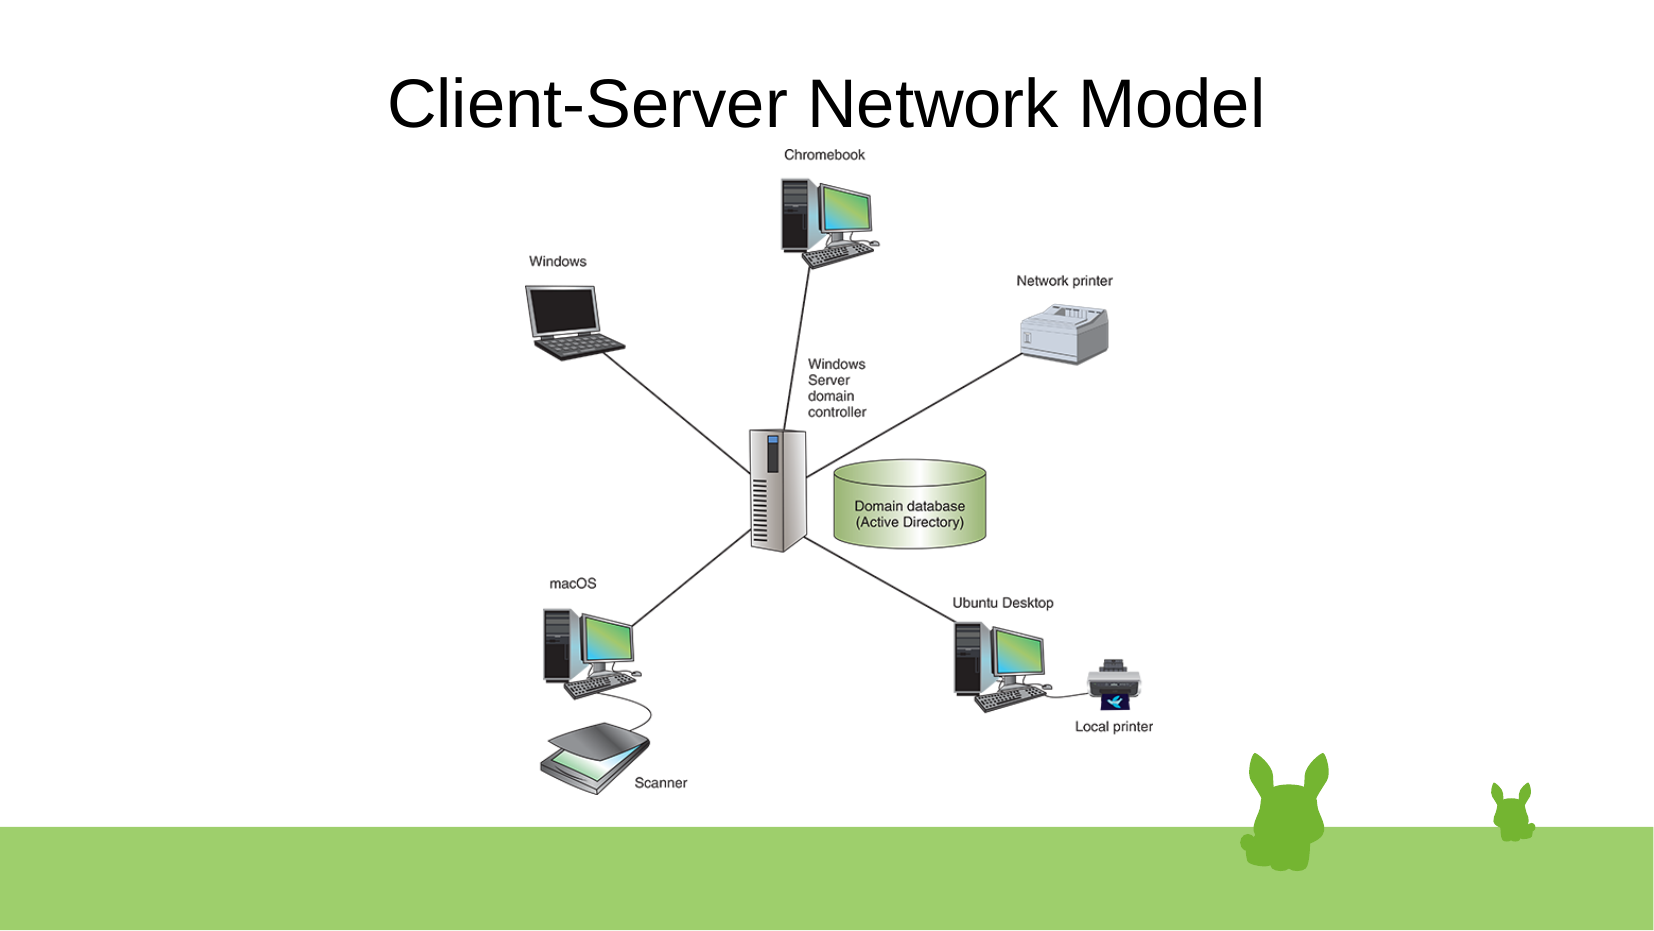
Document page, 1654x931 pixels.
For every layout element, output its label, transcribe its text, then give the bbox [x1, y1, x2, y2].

picture [525, 149, 1153, 795]
title Client-Server Network Model [88, 29, 1565, 178]
